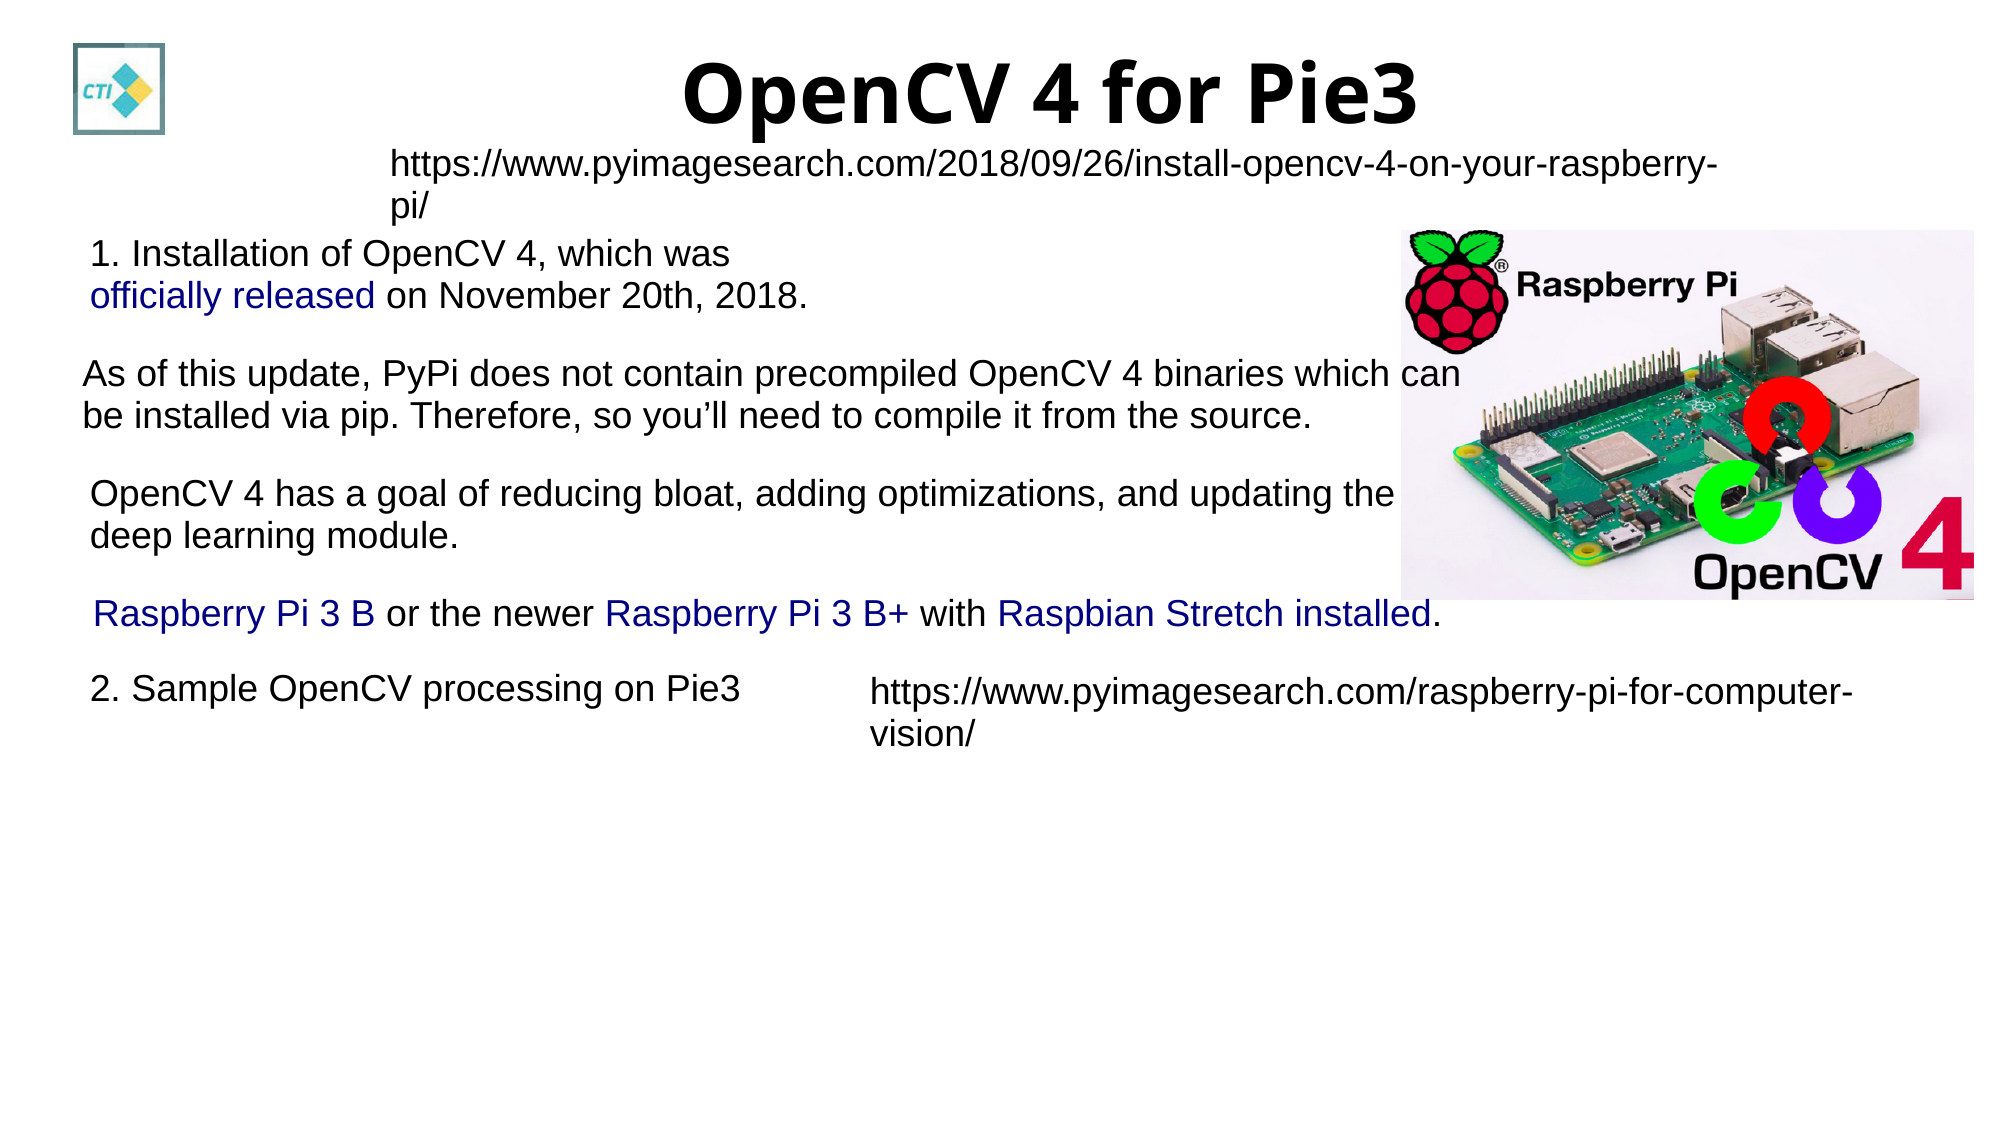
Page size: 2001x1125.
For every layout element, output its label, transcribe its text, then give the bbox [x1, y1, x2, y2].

text_box Raspberry Pi 3 B or the newer Raspberry Pi 3 B+ with Raspbian Stretch installed. [78, 585, 1486, 642]
text_box 1. Installation of OpenCV 4, which was officially released on November 20th, 2018. [75, 224, 931, 324]
text_box OpenCV 4 has a goal of reducing bloat, adding optimizations, and updating the deep learning module. [75, 464, 1426, 564]
picture [1401, 228, 1974, 601]
title OpenCV 4 for Pie3 [300, 30, 1801, 148]
picture [73, 43, 165, 135]
text_box As of this update, PyPi does not contain precompiled OpenCV 4 binaries which can be installed via pip. Therefore, so you’ll need to compile it from the source. [67, 345, 1516, 511]
text_box 2. Sample OpenCV processing on Pie3 [75, 660, 811, 717]
text_box https://www.pyimagesearch.com/2018/09/26/install-opencv-4-on-your-raspberry-pi/ [375, 135, 1773, 192]
text_box https://www.pyimagesearch.com/raspberry-pi-for-computer-vision/ [855, 663, 1975, 721]
